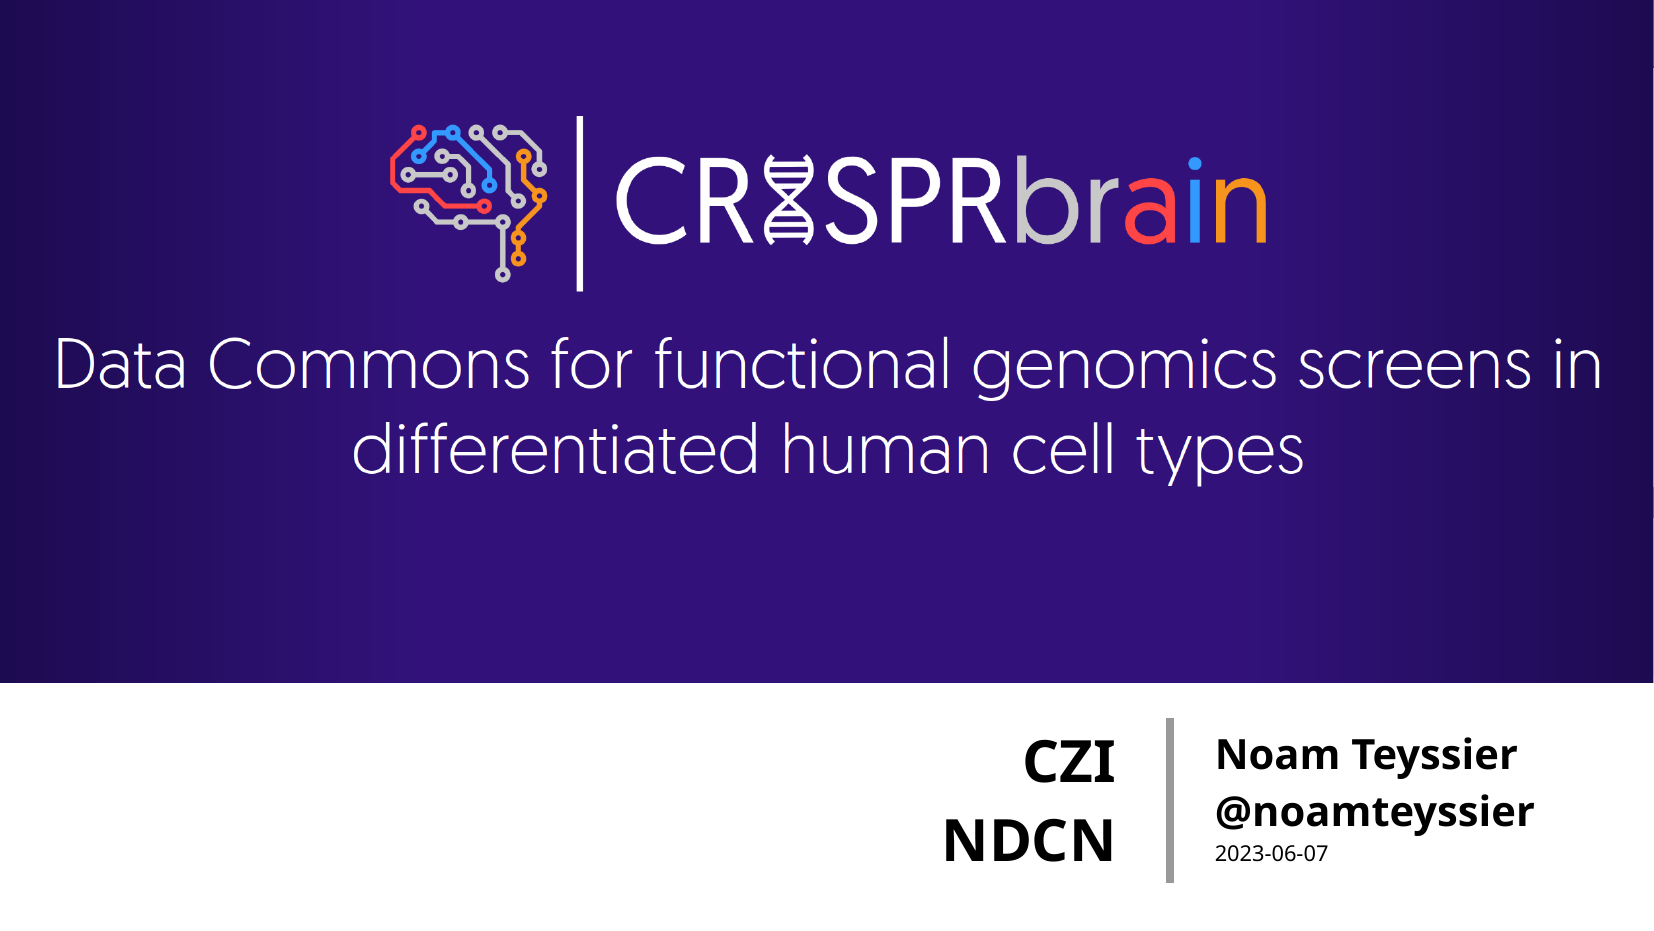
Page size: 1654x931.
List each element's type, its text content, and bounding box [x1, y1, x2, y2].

text_box Noam Teyssier @noamteyssier 2023-06-07 [1200, 765, 1591, 905]
picture [0, 0, 1654, 765]
text_box CZI NDCN [637, 765, 1131, 886]
